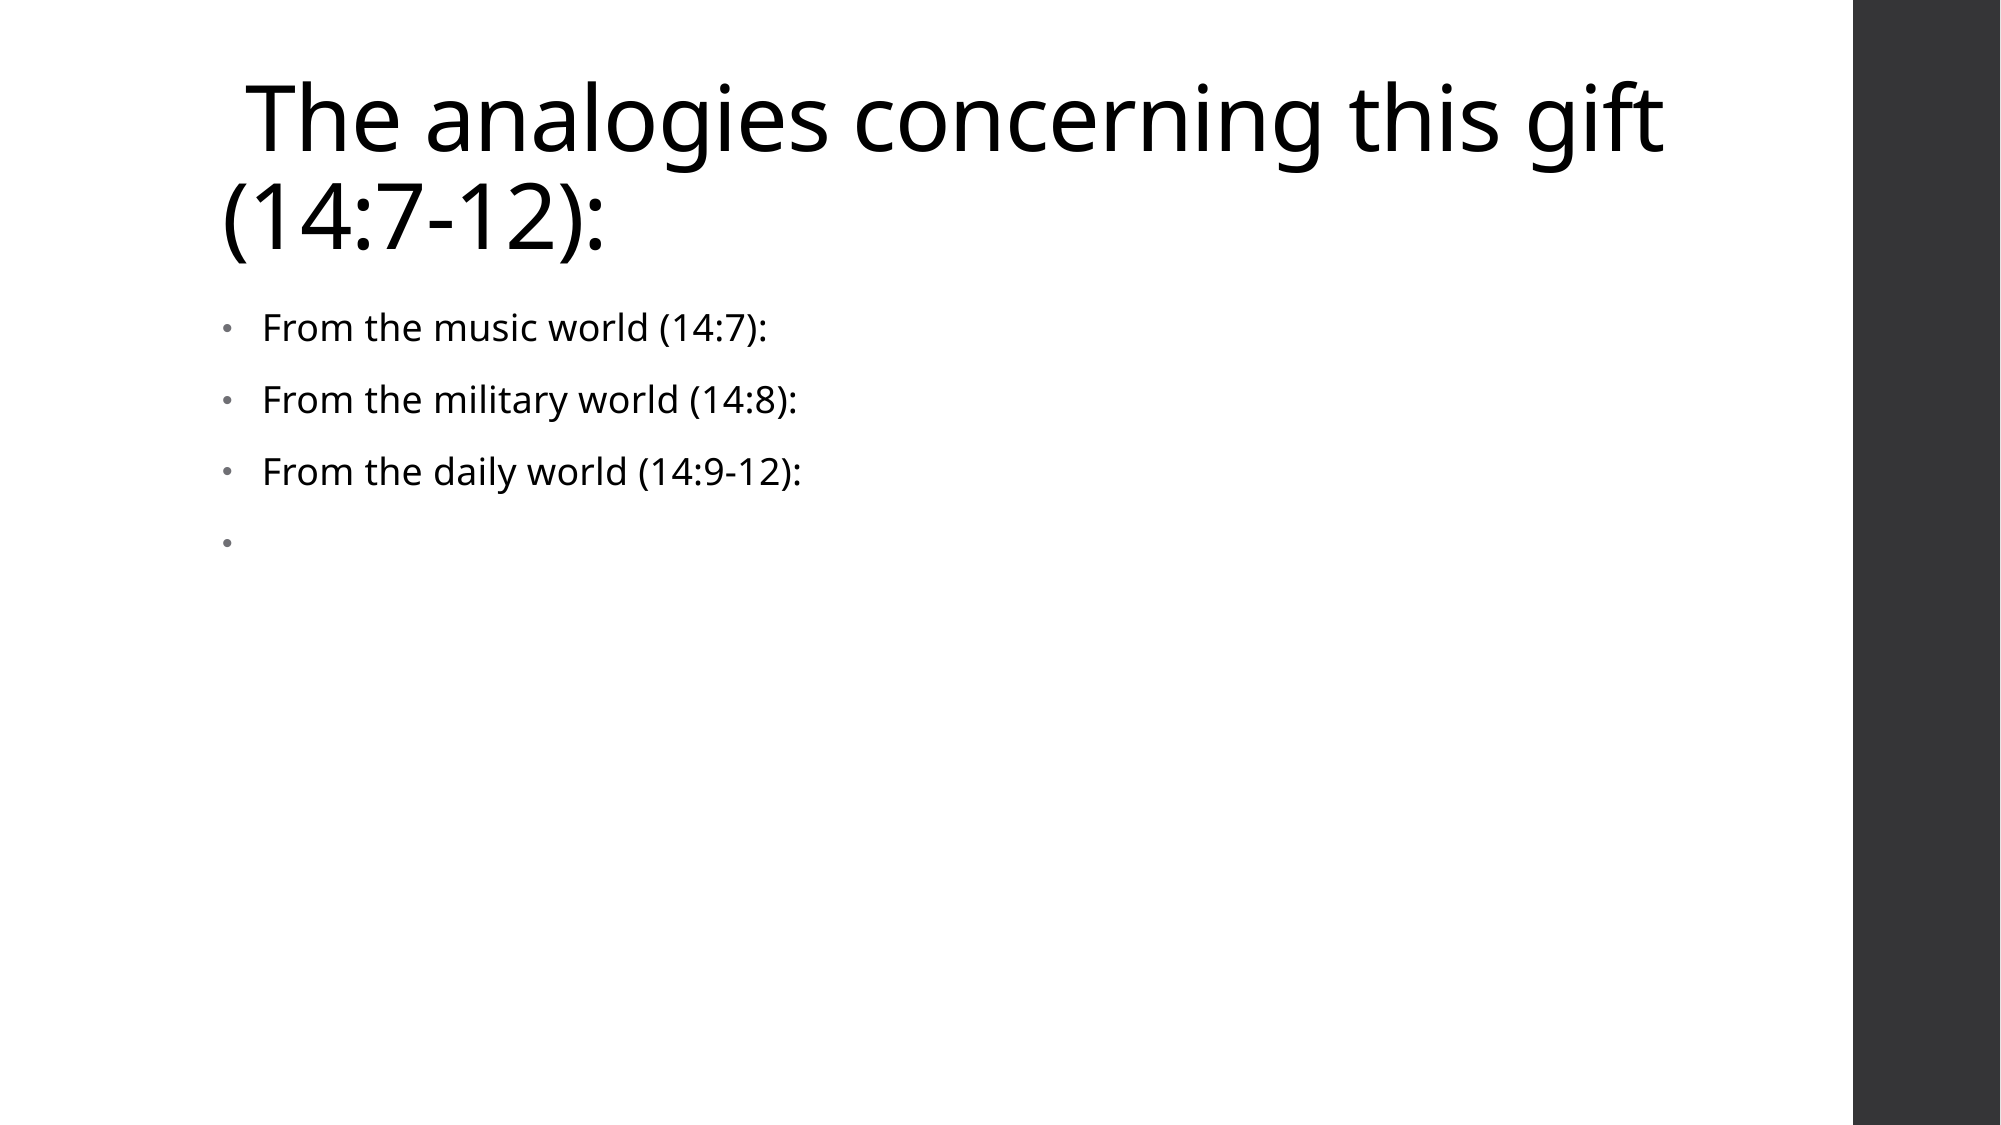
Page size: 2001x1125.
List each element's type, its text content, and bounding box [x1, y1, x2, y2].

list From the music world (14:7): From the military world (14:8): From the daily world (14:9-12): [206, 299, 1617, 1014]
title The analogies concerning this gift (14:7-12): [206, 60, 1797, 278]
